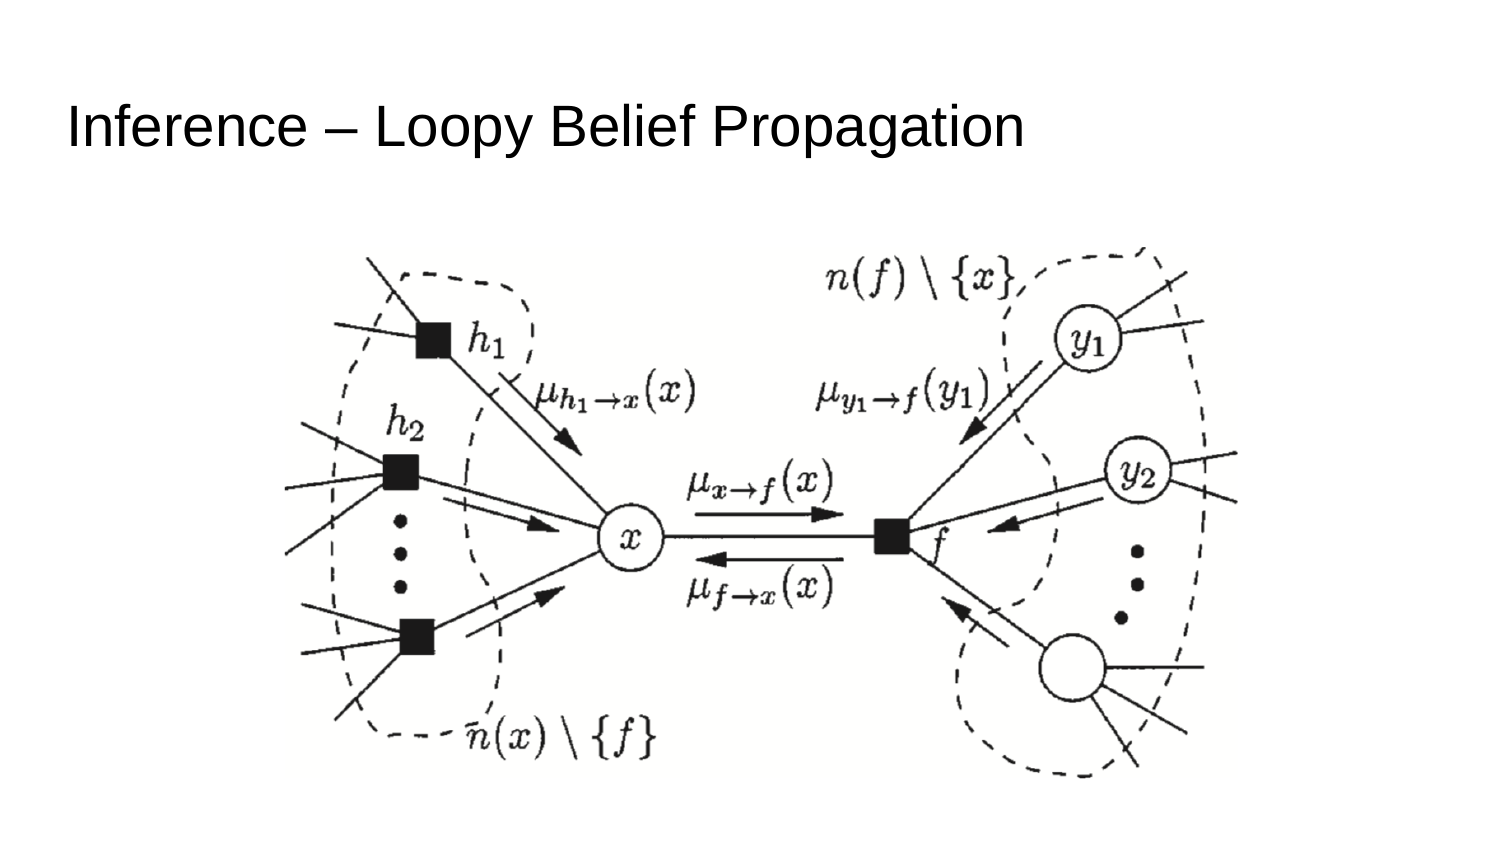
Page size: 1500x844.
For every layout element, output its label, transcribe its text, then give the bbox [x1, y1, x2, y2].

picture [233, 187, 1267, 815]
title Inference – Loopy Belief Propagation [51, 72, 1449, 167]
